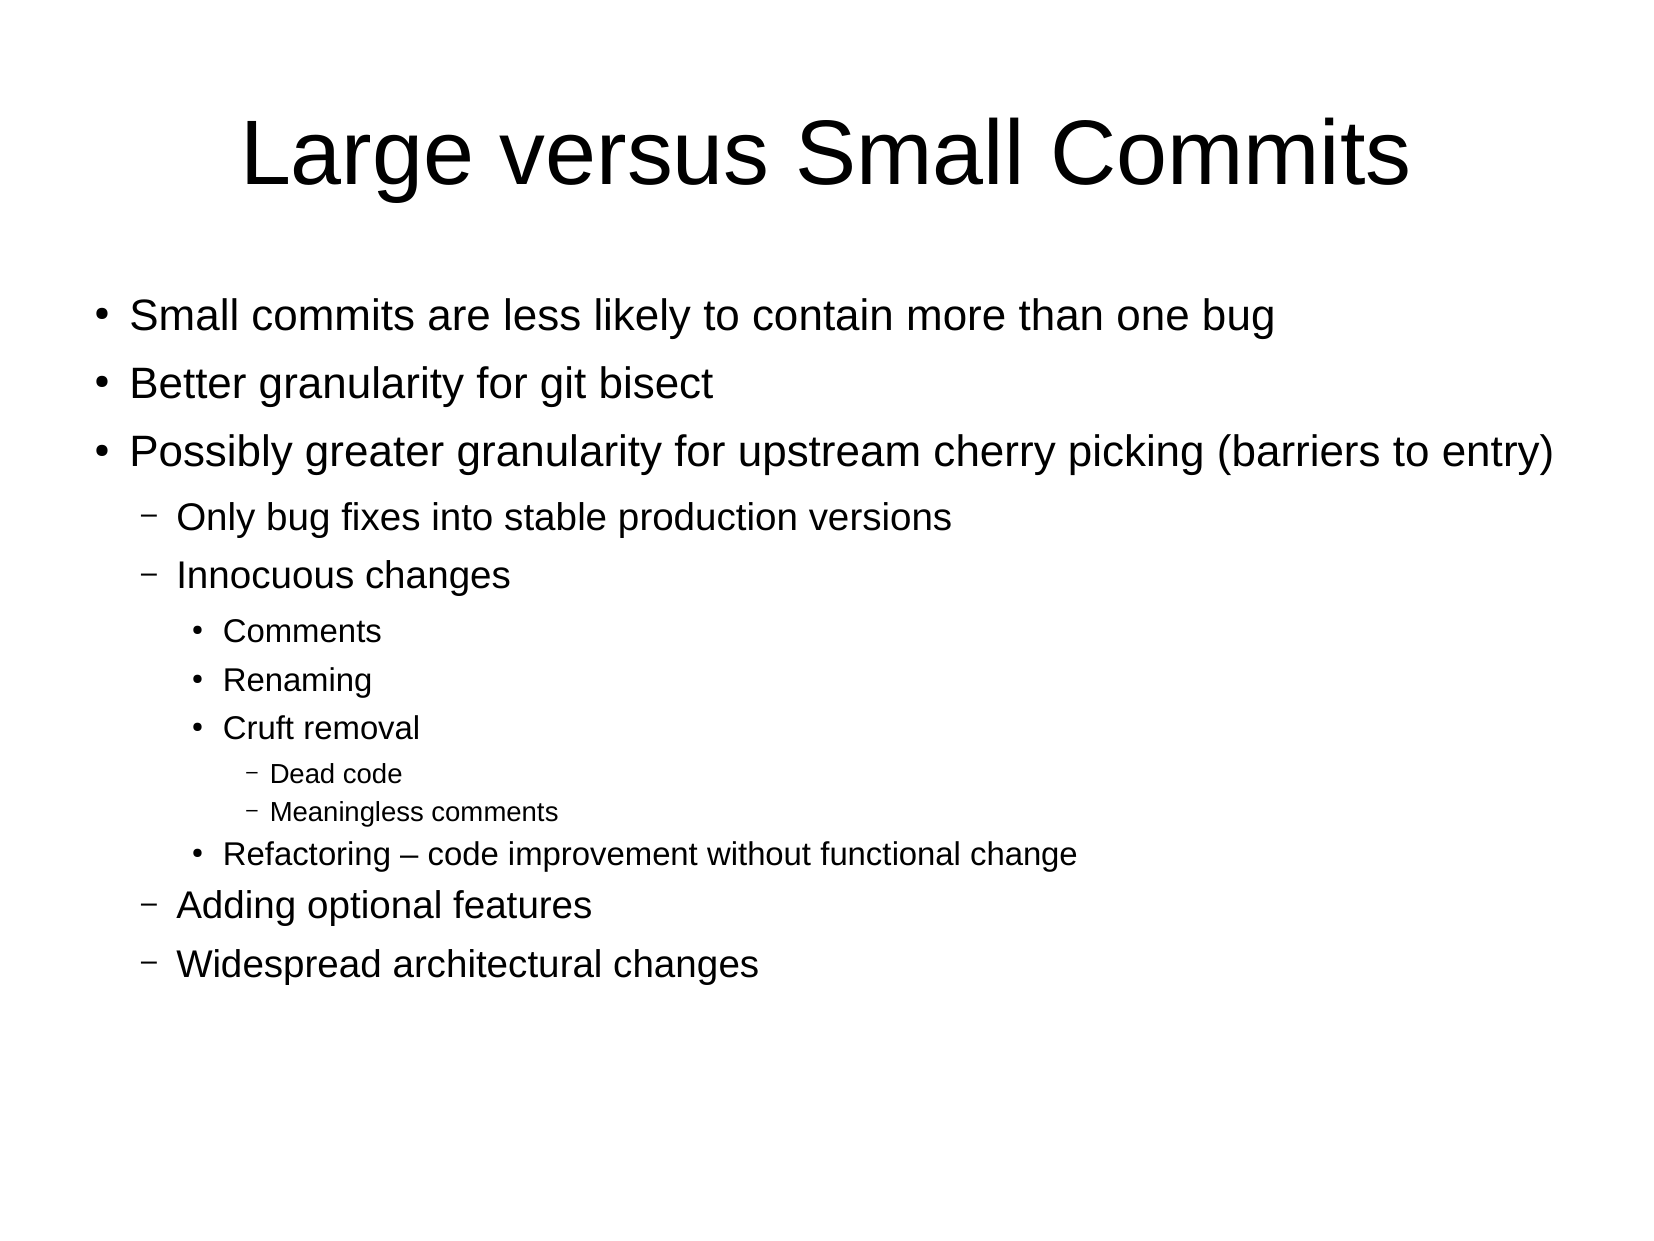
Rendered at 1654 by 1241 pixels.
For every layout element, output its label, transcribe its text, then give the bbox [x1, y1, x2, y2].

list Small commits are less likely to contain more than one bug Better granularity for git bisect Possibly greater granularity for upstream cherry picking (barriers to entry) Only bug fixes into stable production versions Innocuous changes Comments Renaming Cruft removal Dead code Meaningless comments Refactoring – code improvement without functional change Adding optional features Widespread architectural changes [82, 290, 1571, 1010]
title Large versus Small Commits [82, 49, 1571, 257]
